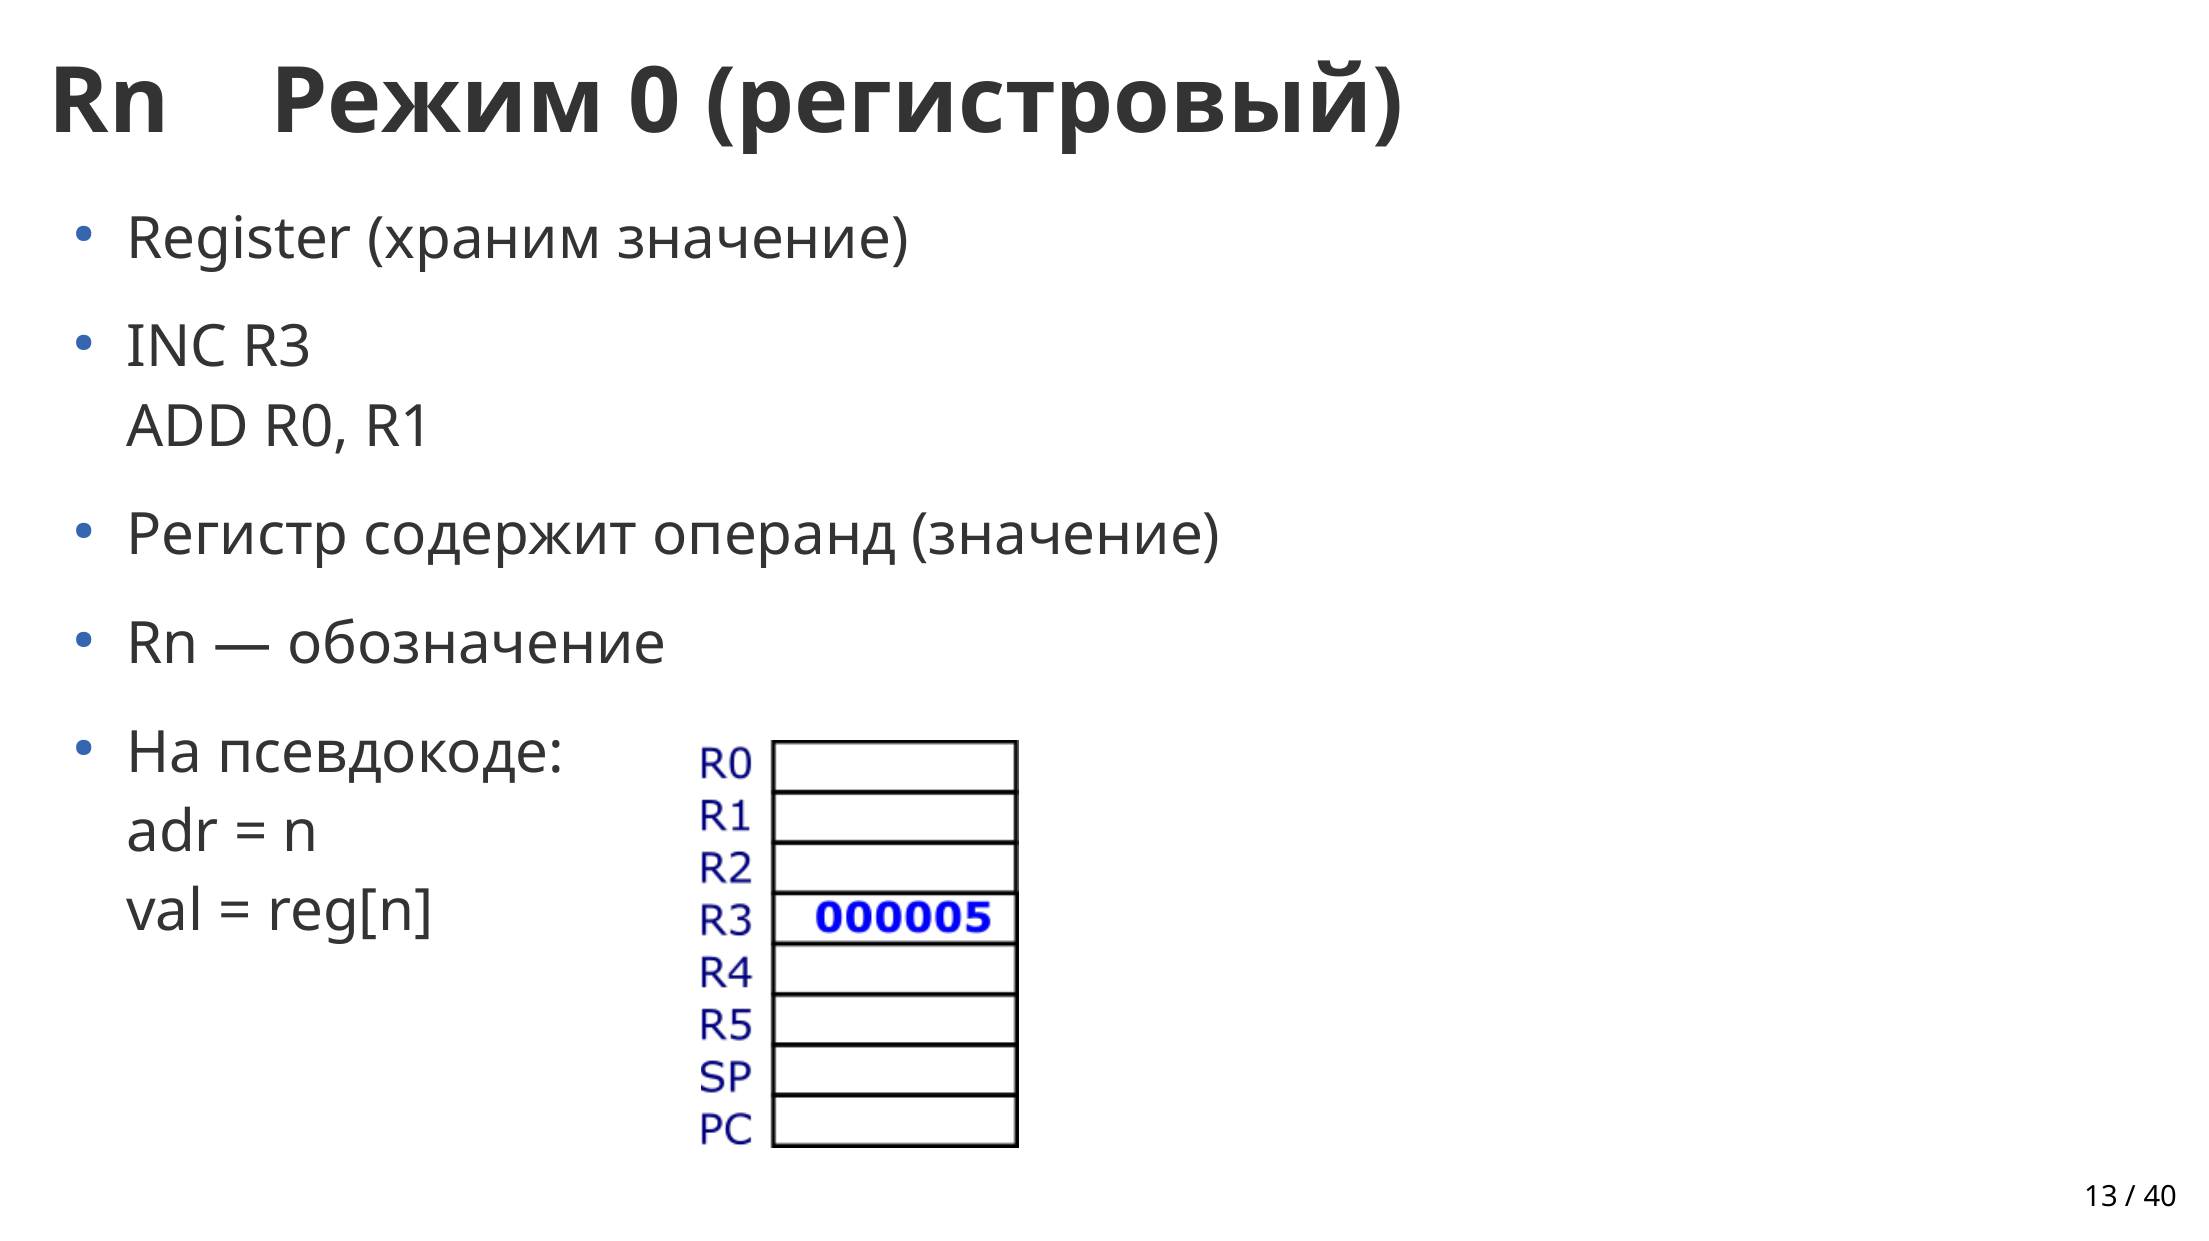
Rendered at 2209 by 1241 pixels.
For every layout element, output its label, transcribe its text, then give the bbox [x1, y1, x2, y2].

list Register (храним значение) INC R3 ADD R0, R1 Регистр содержит операнд (значение) Rn — обозначение На псевдокоде: adr = n val = reg[n] [55, 195, 1690, 1177]
title Rn Режим 0 (регистровый) [48, 34, 2174, 160]
picture [701, 740, 1019, 1148]
